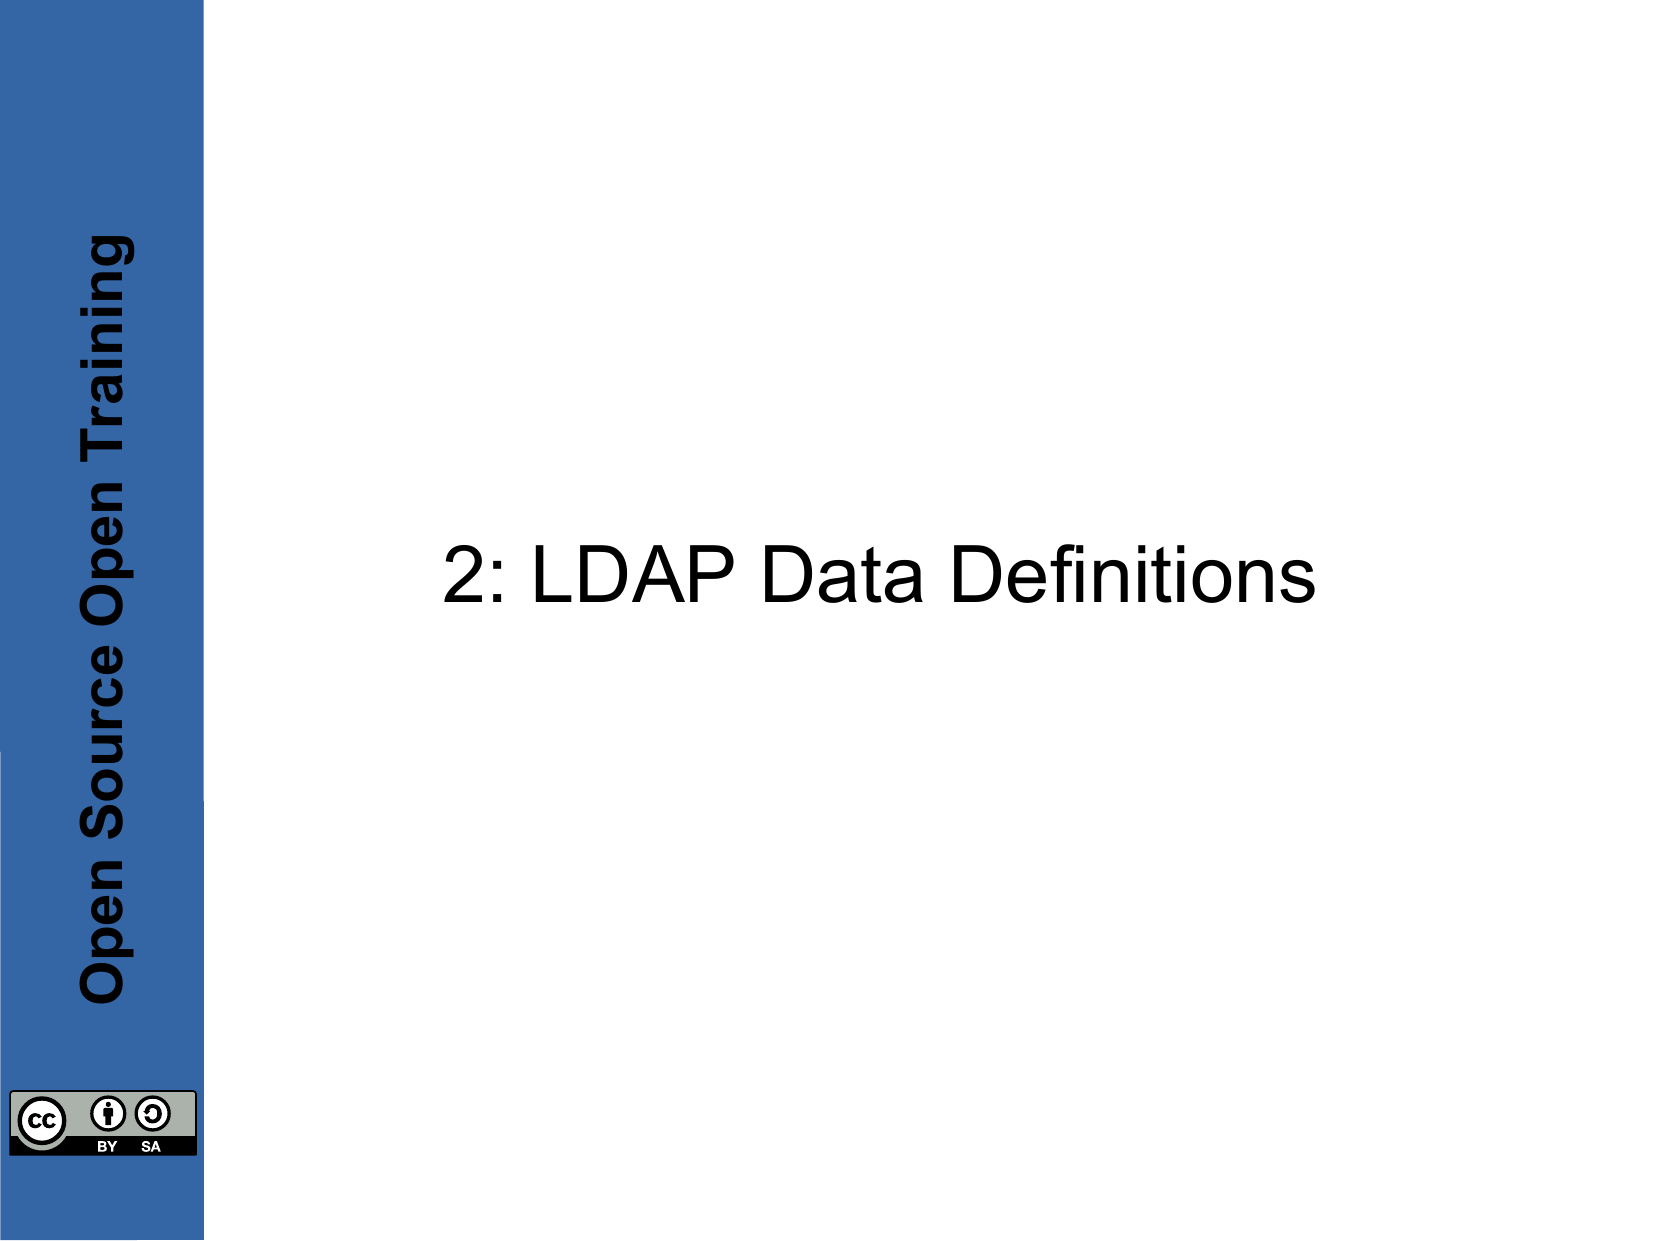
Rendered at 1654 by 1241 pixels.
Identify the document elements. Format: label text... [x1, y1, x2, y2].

title 2: LDAP Data Definitions [227, 470, 1534, 679]
